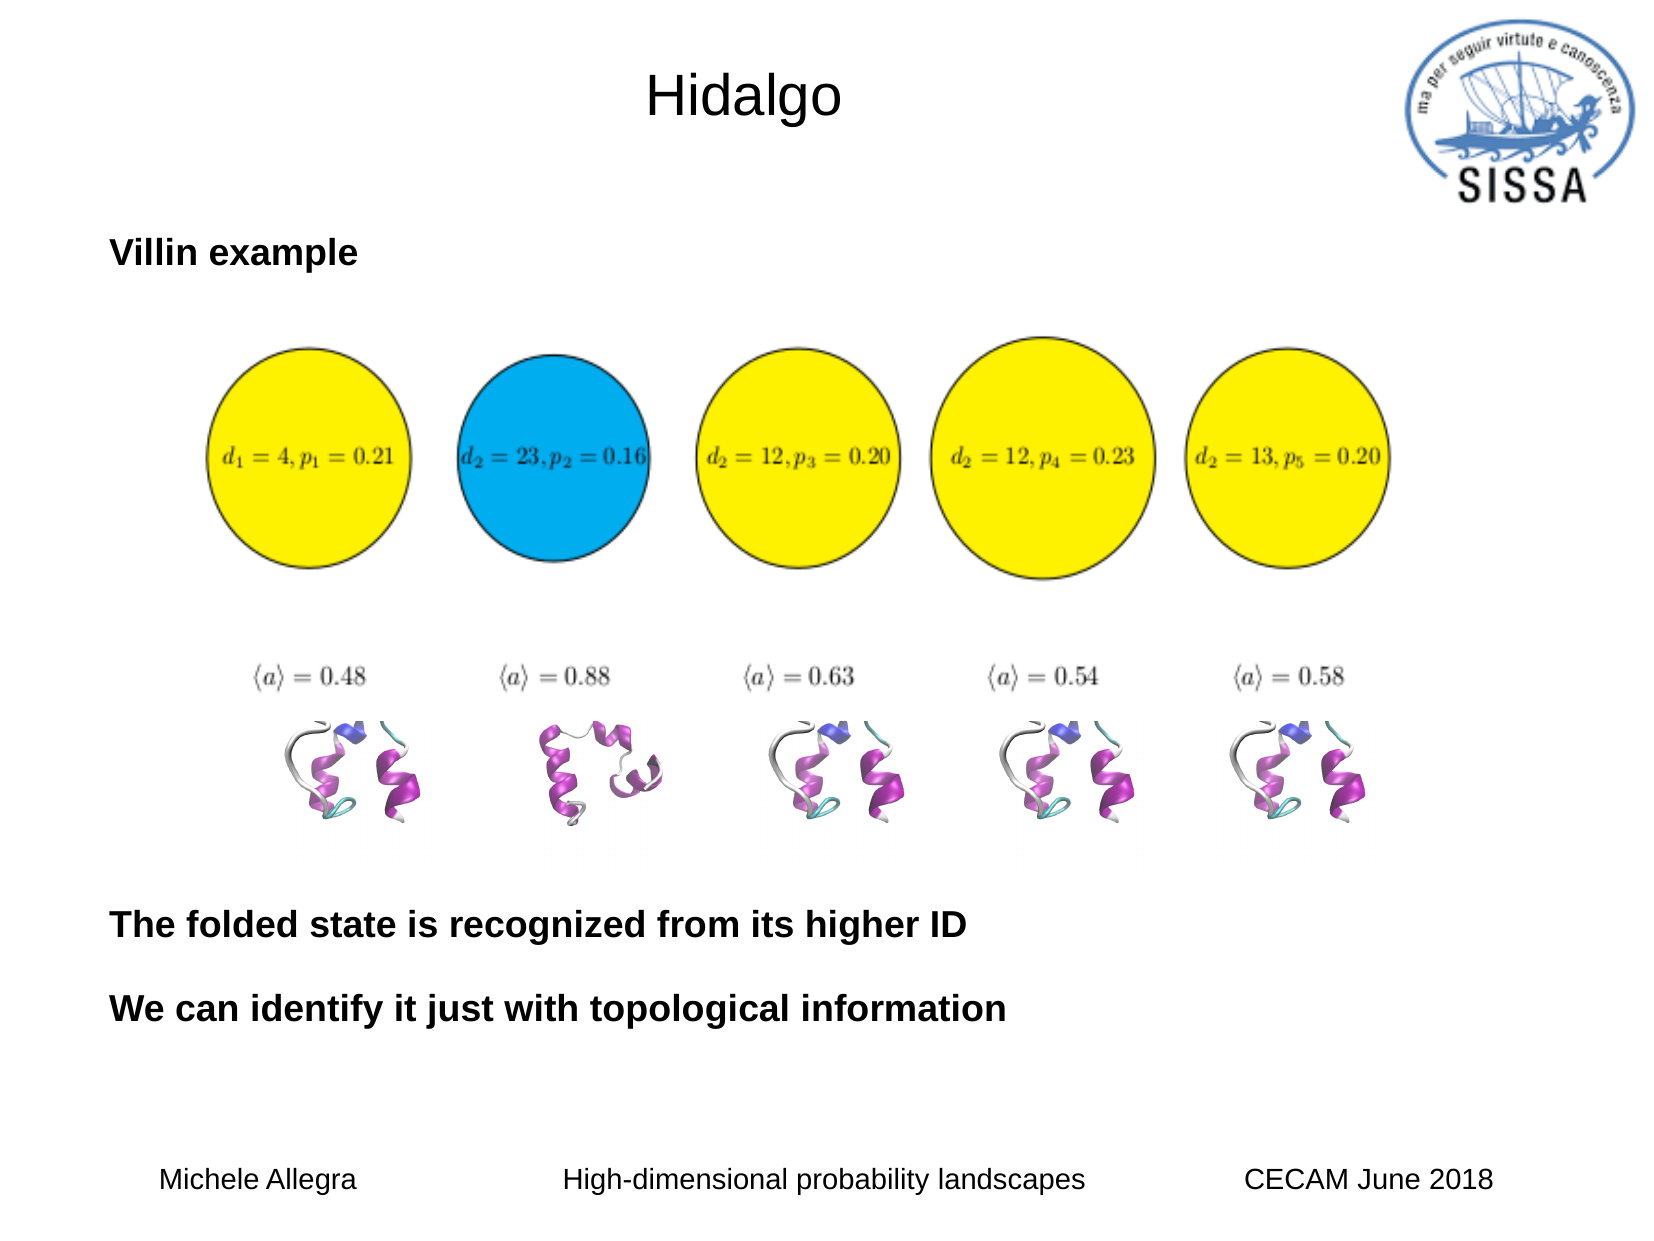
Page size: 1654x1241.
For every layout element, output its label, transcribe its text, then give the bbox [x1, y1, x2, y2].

picture [169, 319, 1397, 721]
picture [1391, 16, 1652, 207]
subtitle [82, 198, 1571, 1111]
title Michele Allegra High-dimensional probability landscapes CECAM June 2018 [82, 1141, 1571, 1217]
title Hidalgo [118, 44, 1371, 147]
text_box Villin example The folded state is recognized from its higher ID We can identify it just with topological information [94, 224, 1394, 1121]
